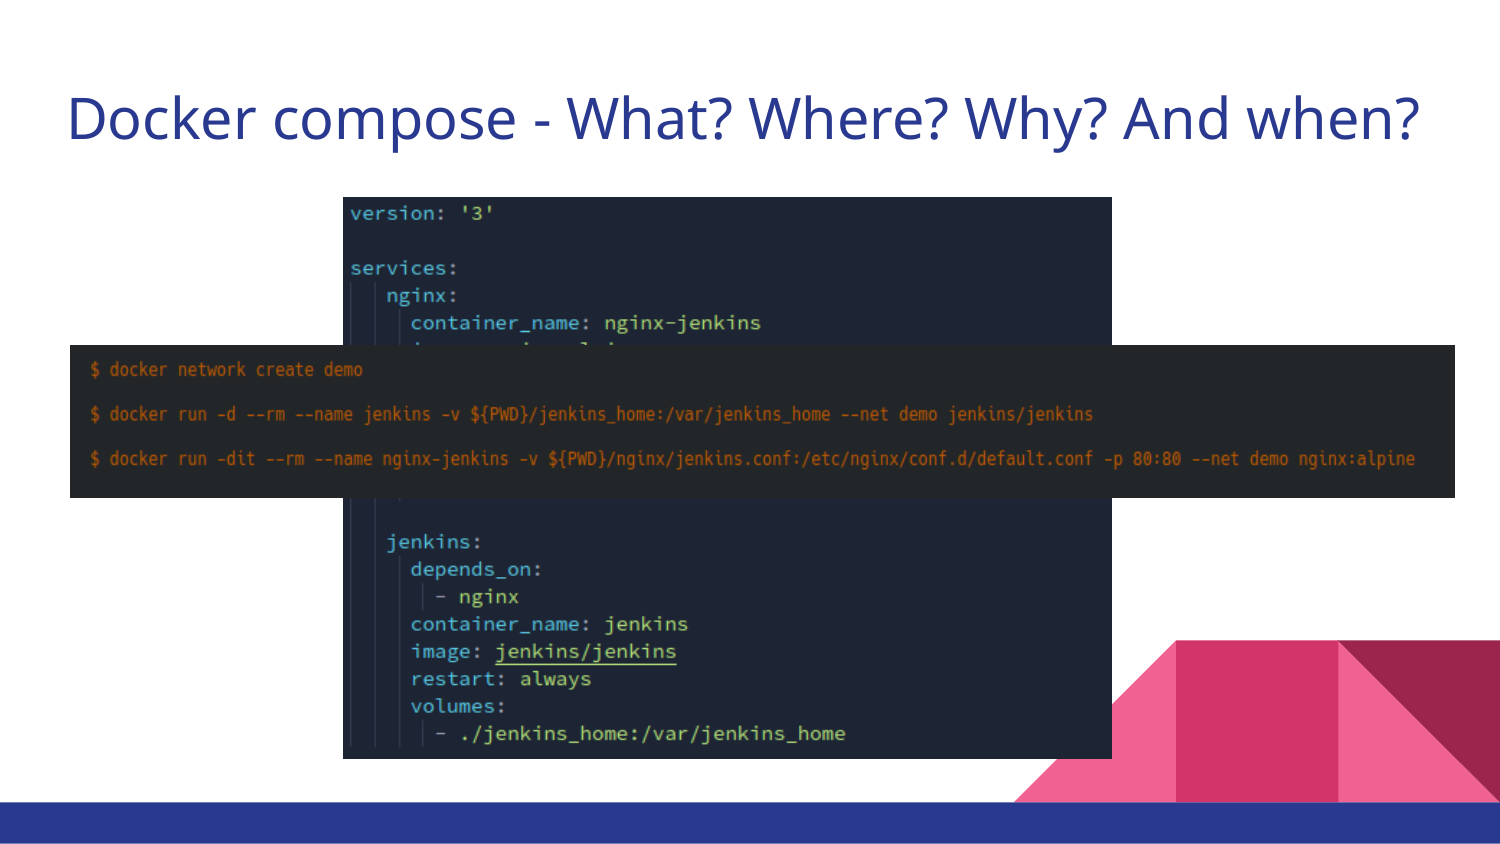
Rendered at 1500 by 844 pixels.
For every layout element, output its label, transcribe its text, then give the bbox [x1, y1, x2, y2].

title Docker compose - What? Where? Why? And when? [51, 67, 1449, 233]
picture [70, 197, 1455, 759]
